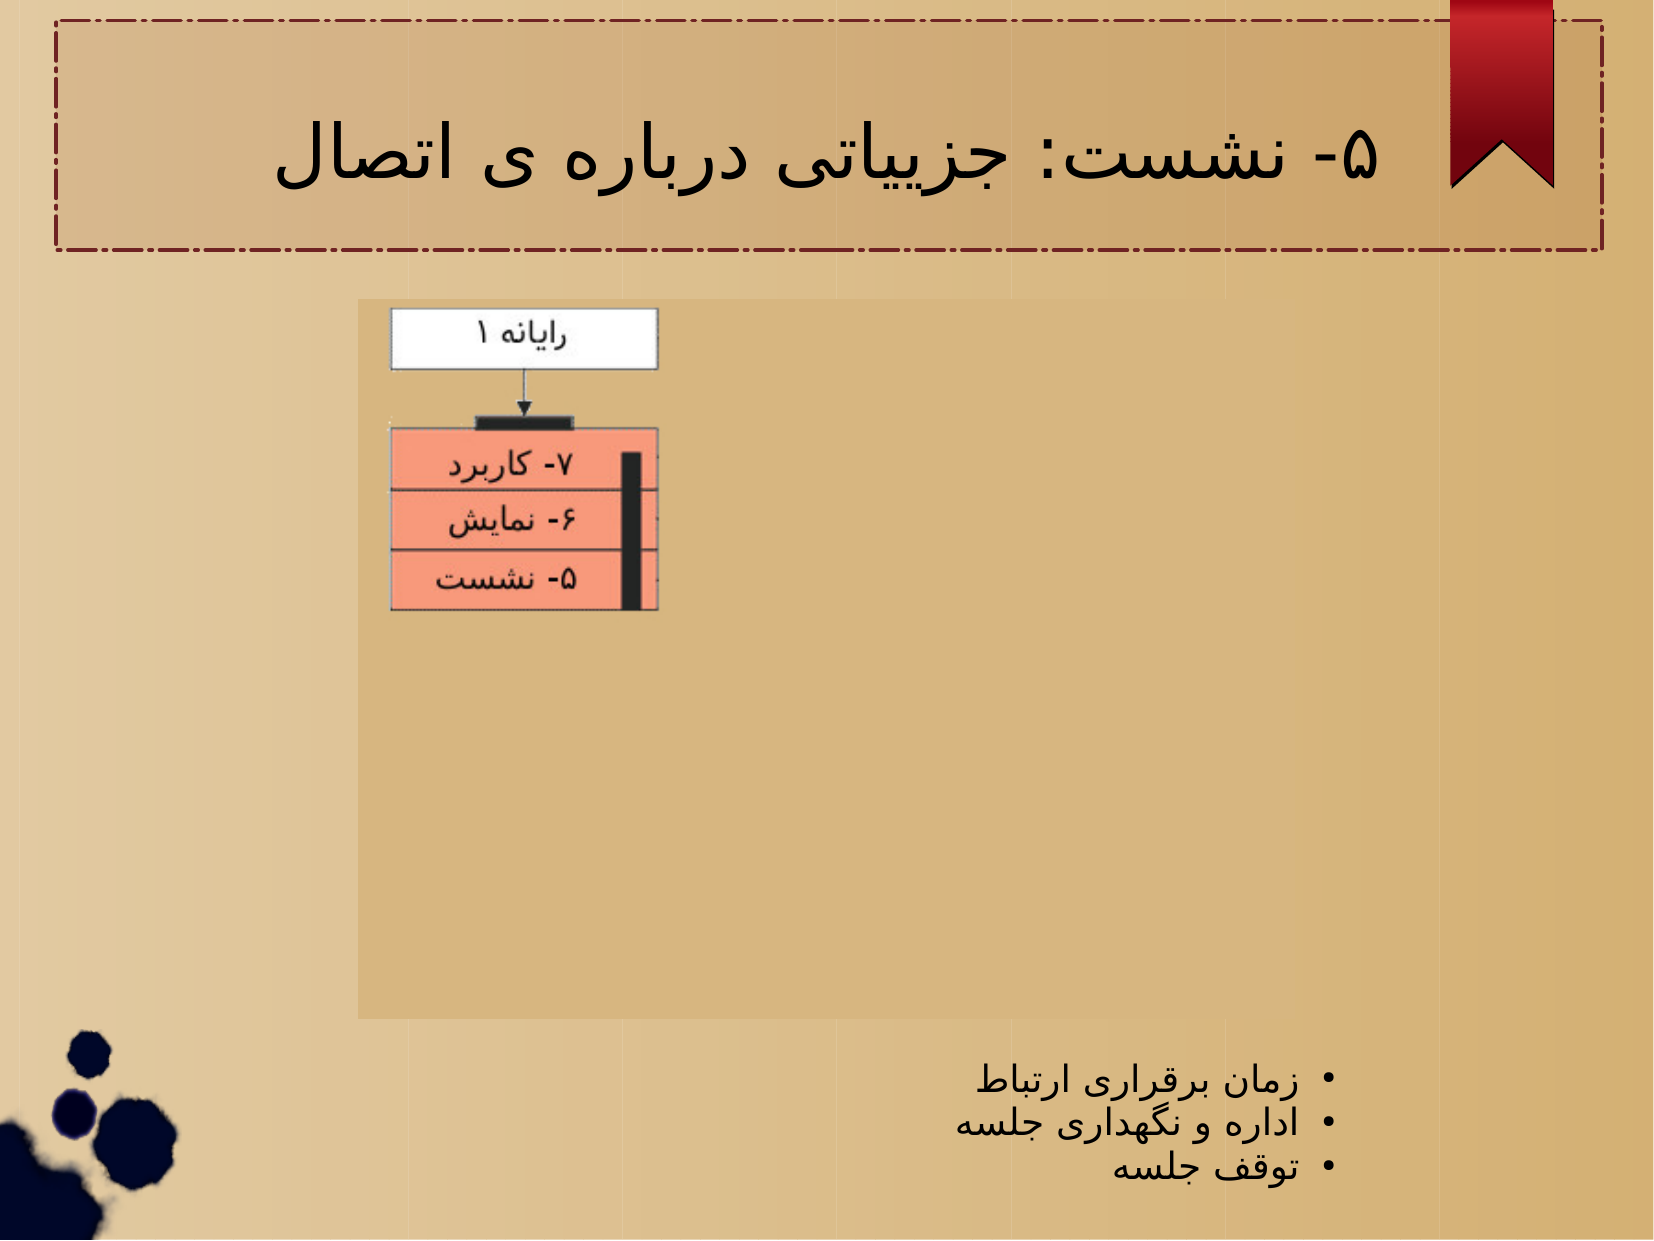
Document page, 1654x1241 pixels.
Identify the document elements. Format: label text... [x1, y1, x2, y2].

text_box زمان برقراری ارتباط اداره و نگهداری جلسه توقف جلسه [300, 1050, 1351, 1196]
picture [358, 299, 1295, 1019]
title ۵- نشست: جزییاتی درباره ی اتصال [82, 49, 1571, 257]
